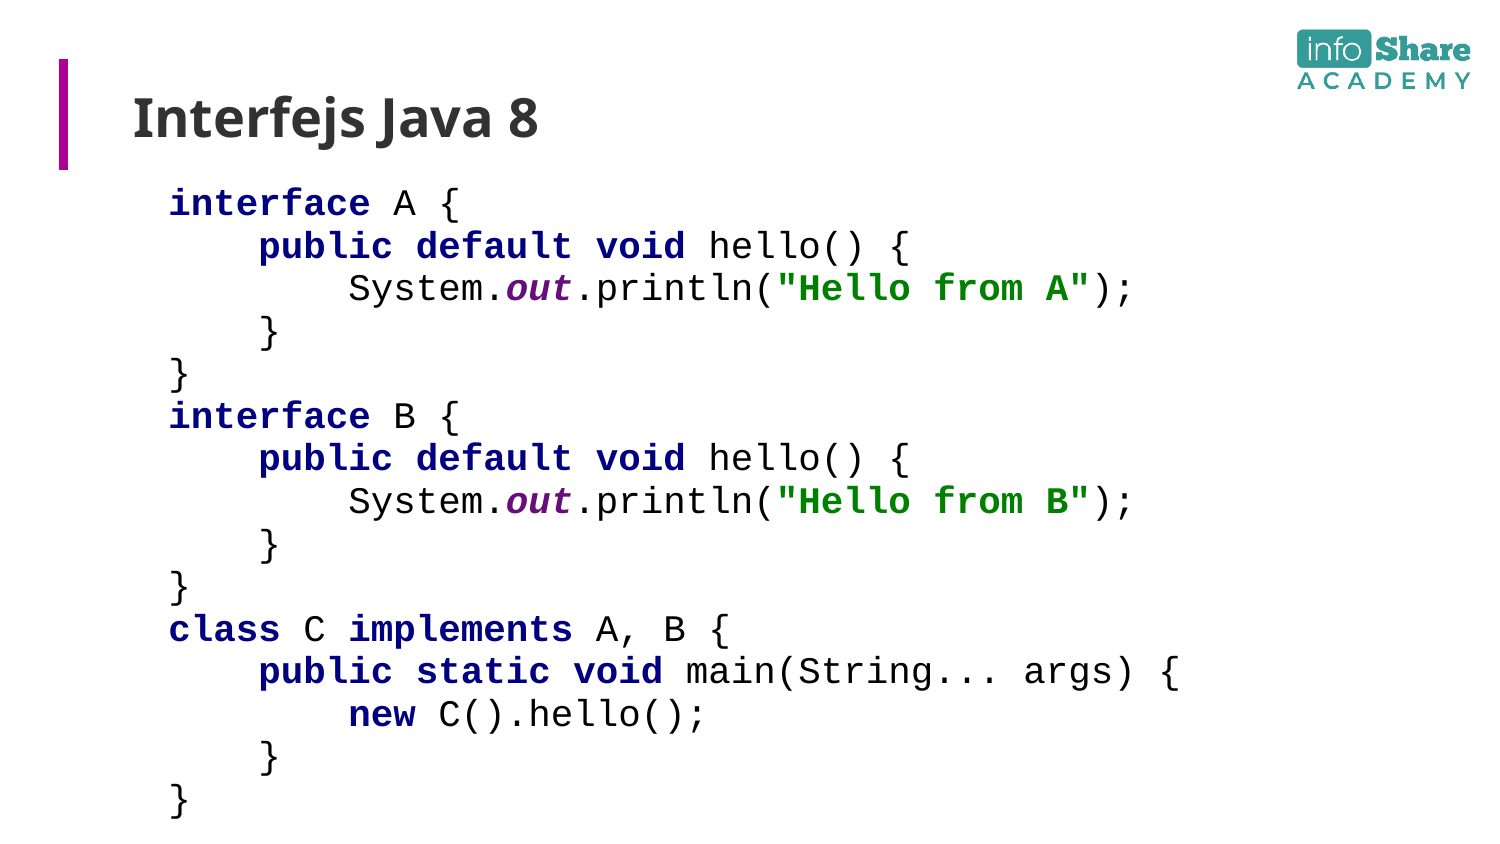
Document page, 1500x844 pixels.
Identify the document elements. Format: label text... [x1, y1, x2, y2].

text_box interface A { public default void hello() { System.out.println("Hello from A"); } } interface B { public default void hello() { System.out.println("Hello from B"); } } class C implements A, B { public static void main(String... args) { new C().hello(); } } [153, 177, 1382, 830]
picture [1267, 0, 1500, 119]
title Interfejs Java 8 [118, 59, 1248, 200]
